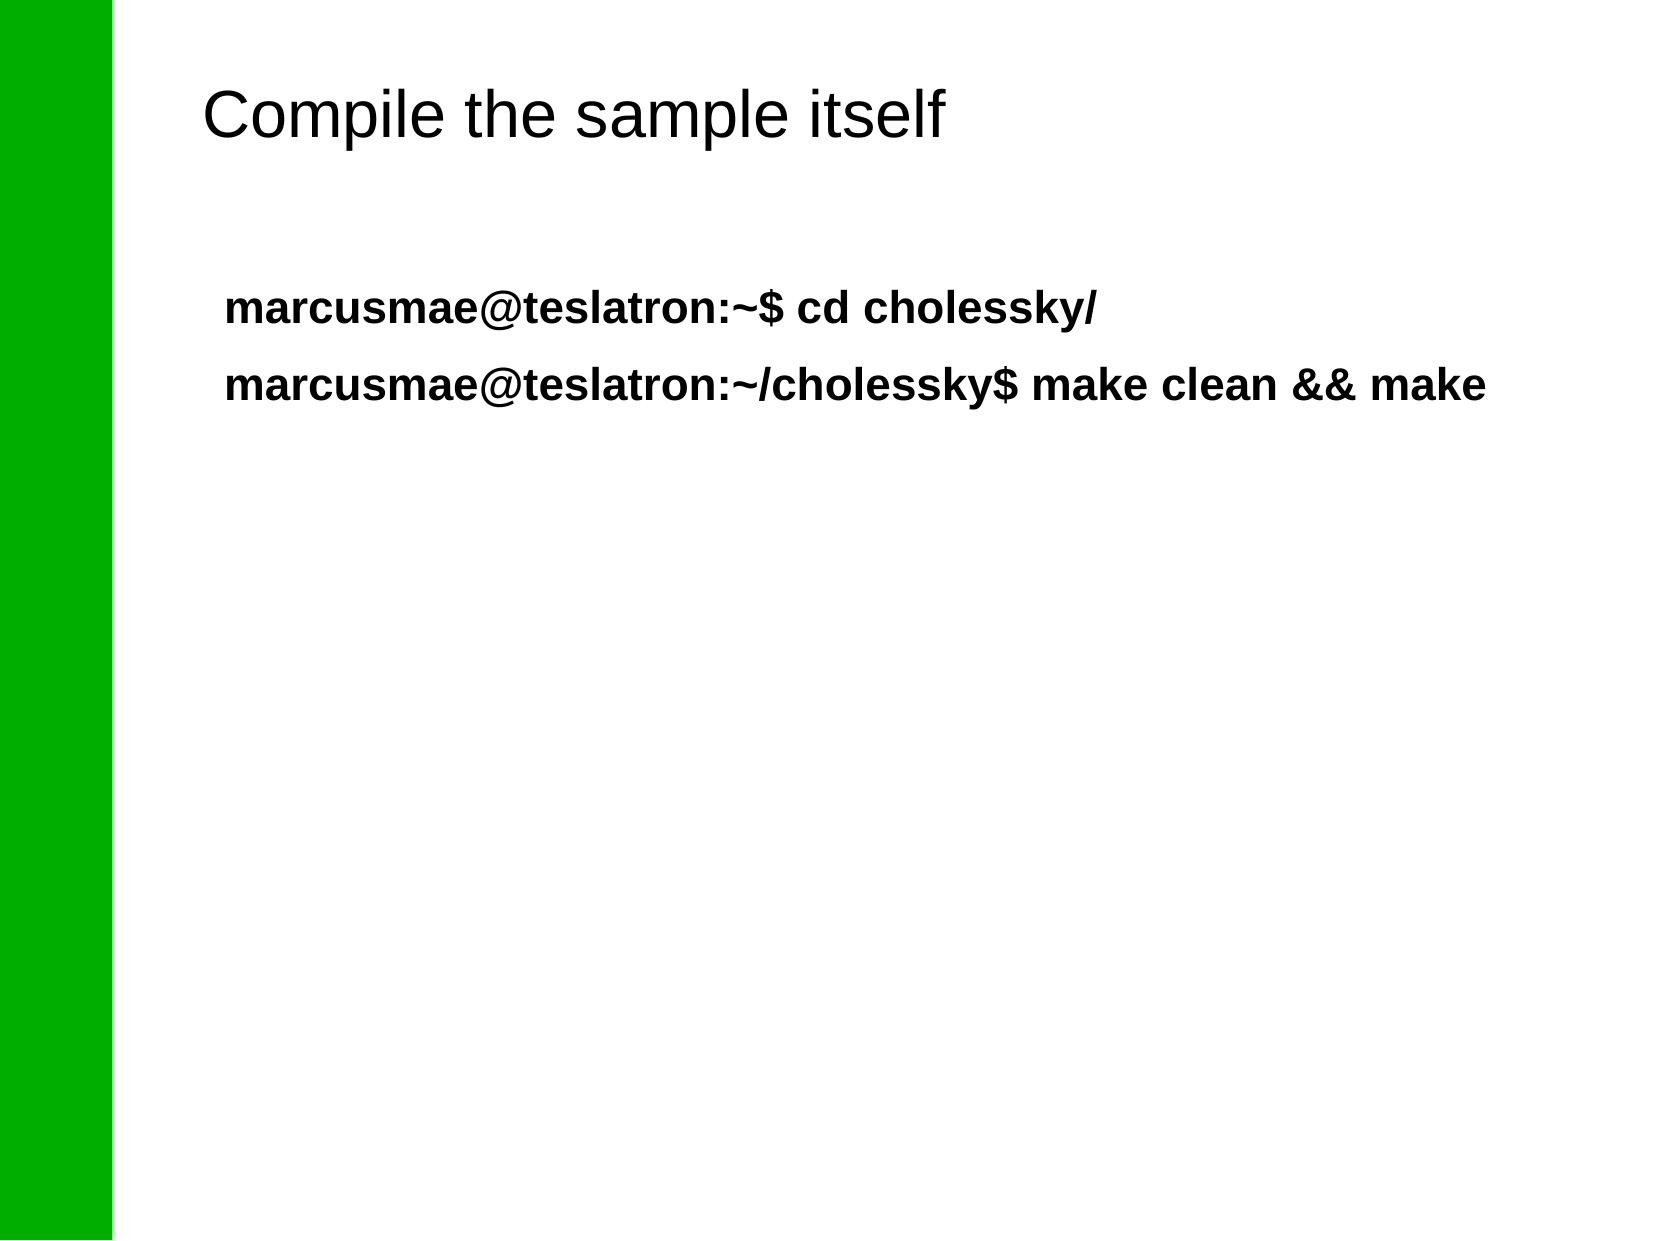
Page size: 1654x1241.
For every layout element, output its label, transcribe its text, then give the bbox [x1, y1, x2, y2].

text_box [0, 0, 113, 1241]
text_box marcusmae@teslatron:~$ cd cholessky/ marcusmae@teslatron:~/cholessky$ make clean && make [209, 248, 1578, 392]
text_box Compile the sample itself [187, 70, 964, 160]
